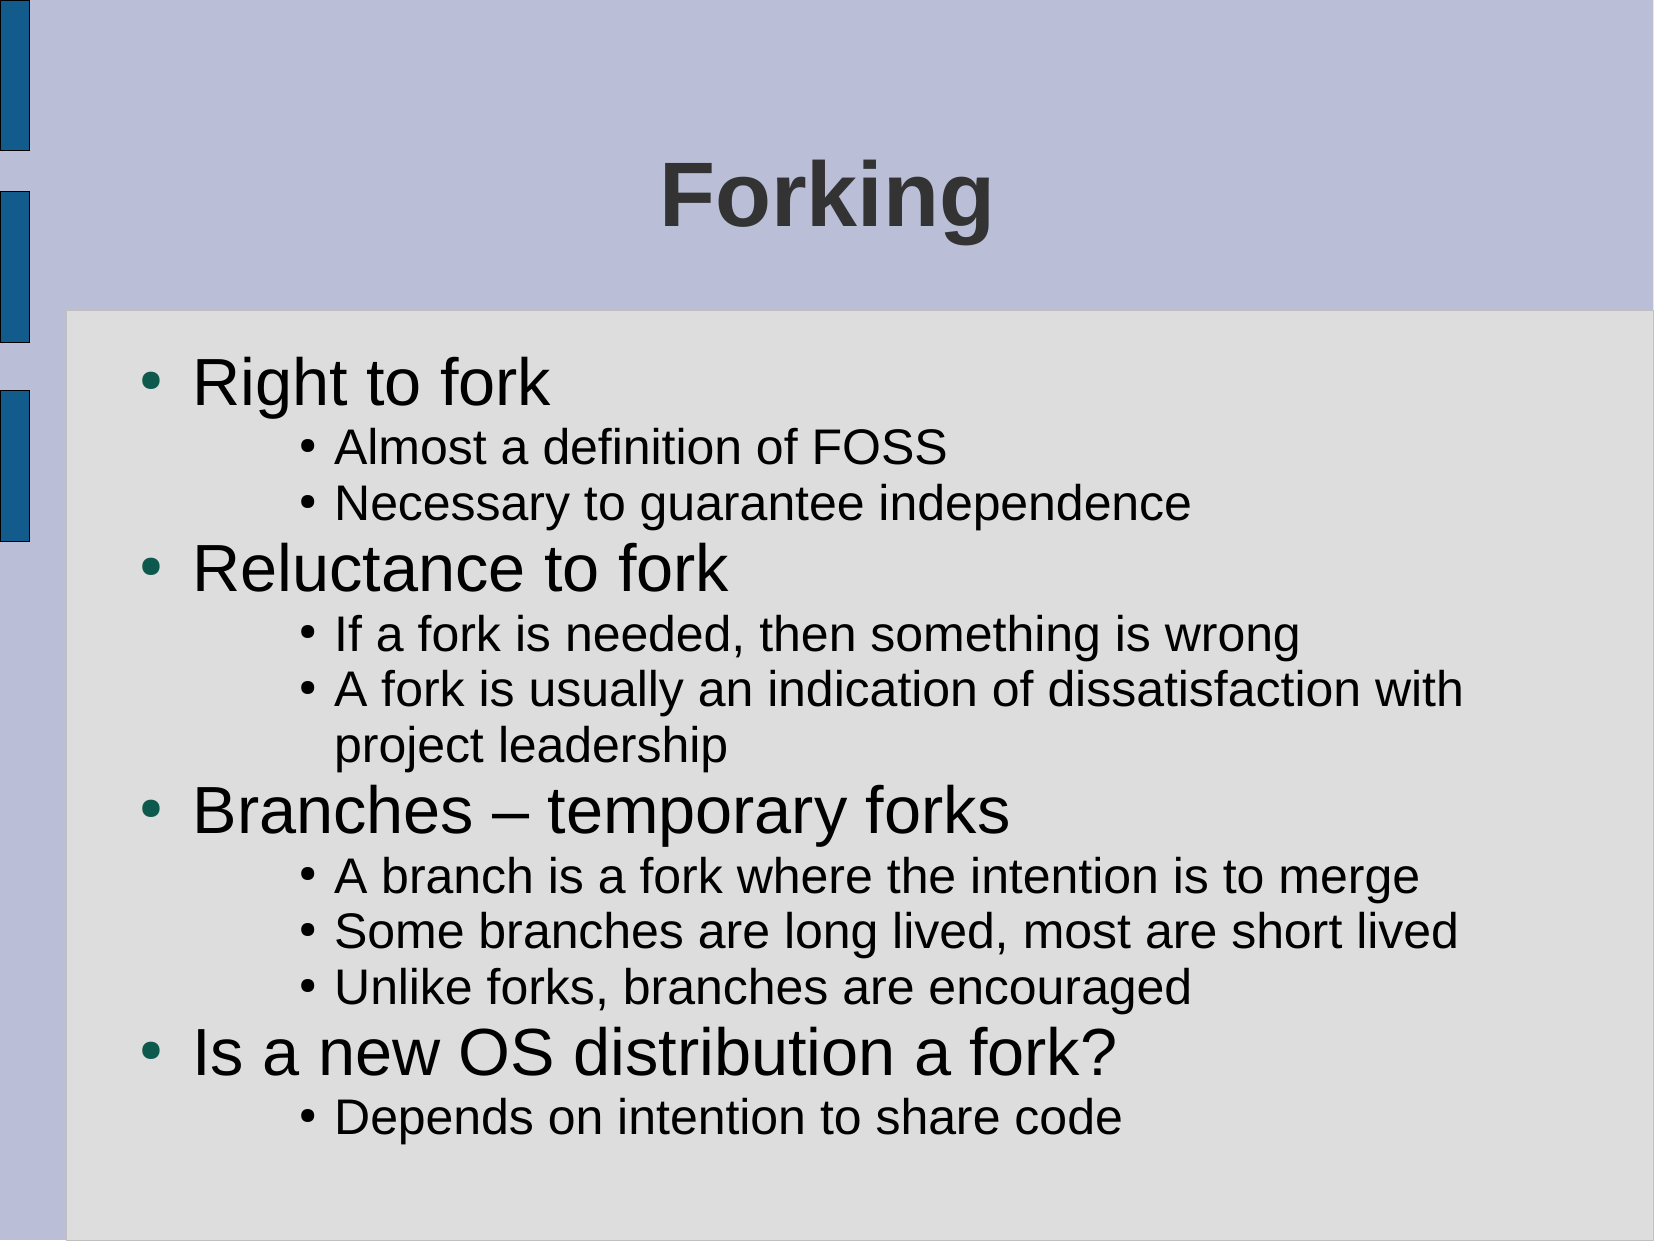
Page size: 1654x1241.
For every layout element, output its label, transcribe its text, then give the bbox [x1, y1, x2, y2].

list Right to fork Almost a definition of FOSS Necessary to guarantee independence Reluctance to fork If a fork is needed, then something is wrong A fork is usually an indication of dissatisfaction with project leadership Branches – temporary forks A branch is a fork where the intention is to merge Some branches are long lived, most are short lived Unlike forks, branches are encouraged Is a new OS distribution a fork? Depends on intention to share code [121, 344, 1534, 1146]
title Forking [121, 98, 1534, 291]
